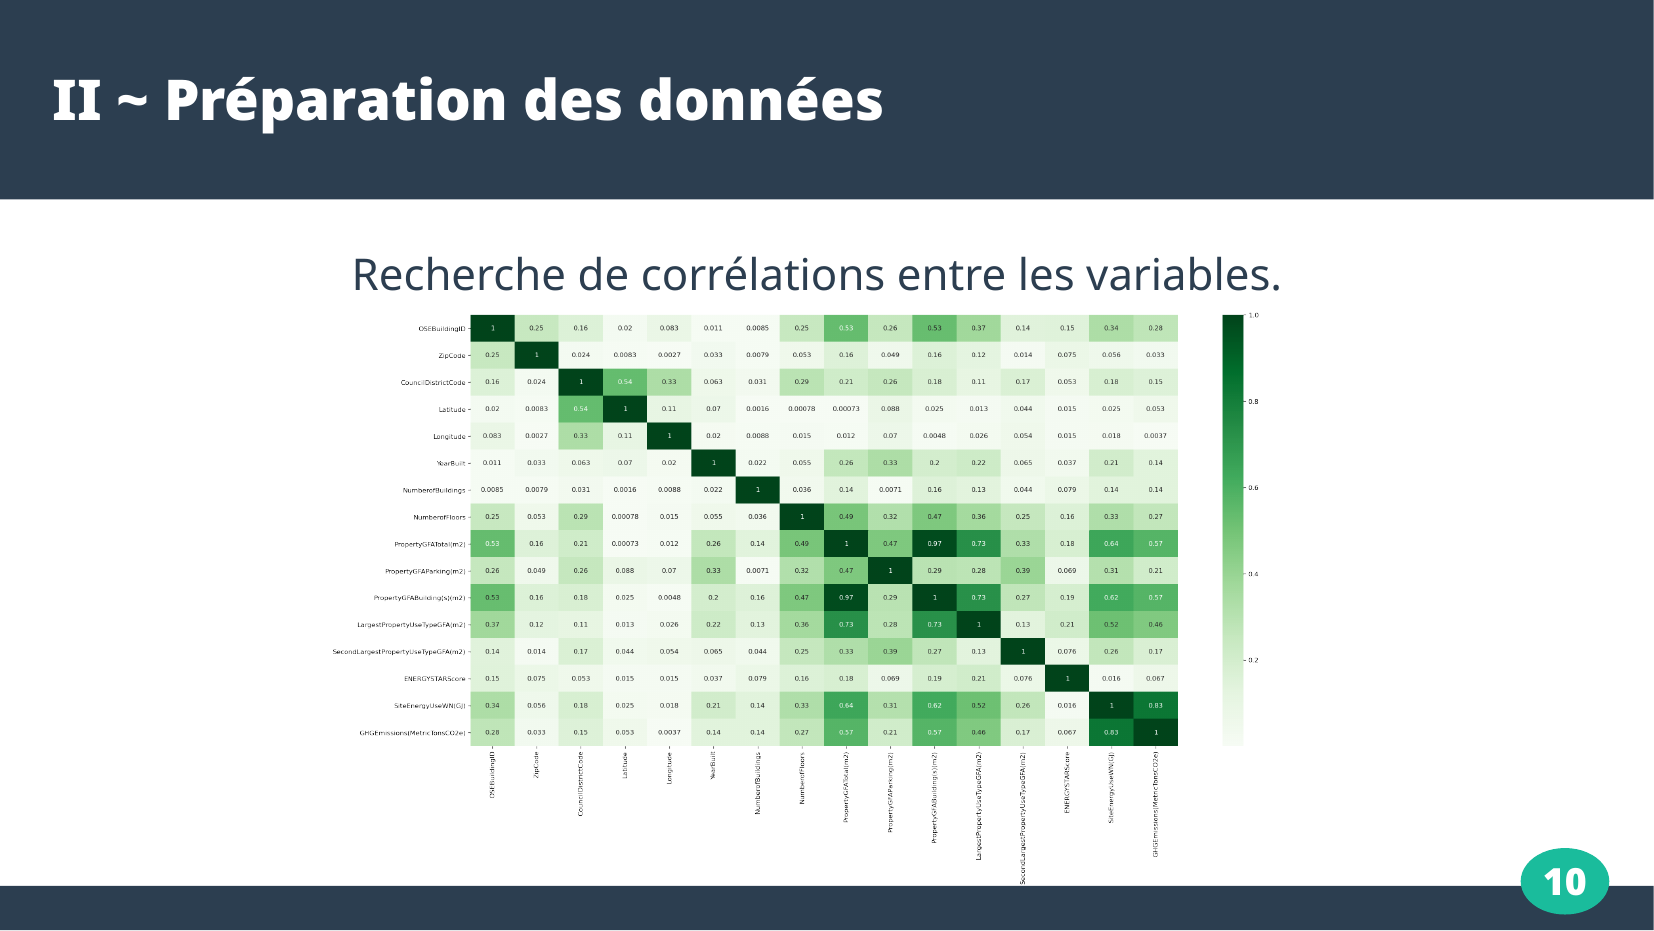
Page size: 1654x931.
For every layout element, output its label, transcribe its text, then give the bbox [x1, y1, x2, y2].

picture [285, 265, 1306, 931]
title II ~ Préparation des données [0, 39, 1621, 158]
list Recherche de corrélations entre les variables. [210, 243, 1654, 383]
